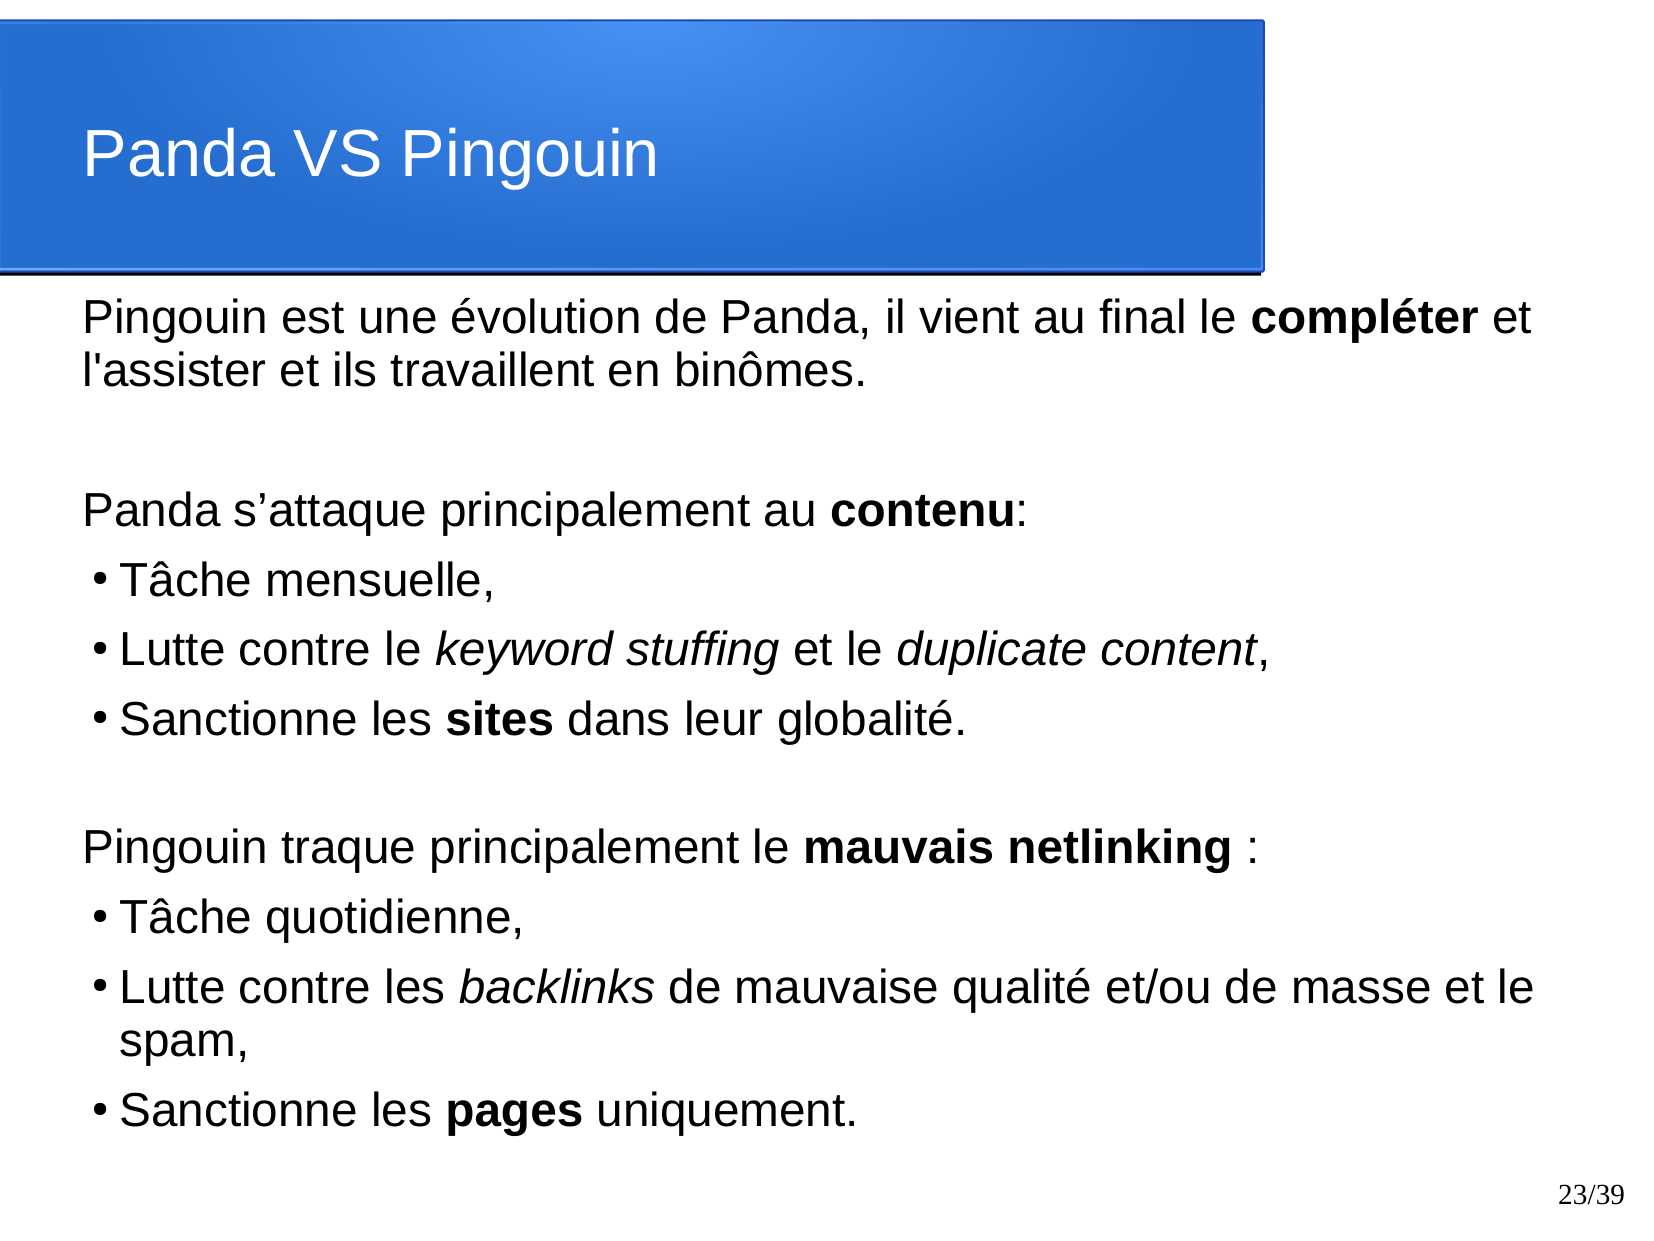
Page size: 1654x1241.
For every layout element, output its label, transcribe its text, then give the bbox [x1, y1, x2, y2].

list Pingouin est une évolution de Panda, il vient au final le compléter et l'assister et ils travaillent en binômes. Panda s’attaque principalement au contenu: Tâche mensuelle, Lutte contre le keyword stuffing et le duplicate content, Sanctionne les sites dans leur globalité. Pingouin traque principalement le mauvais netlinking : Tâche quotidienne, Lutte contre les backlinks de mauvaise qualité et/ou de masse et le spam, Sanctionne les pages uniquement. [82, 290, 1538, 1146]
title Panda VS Pingouin [82, 49, 1250, 257]
